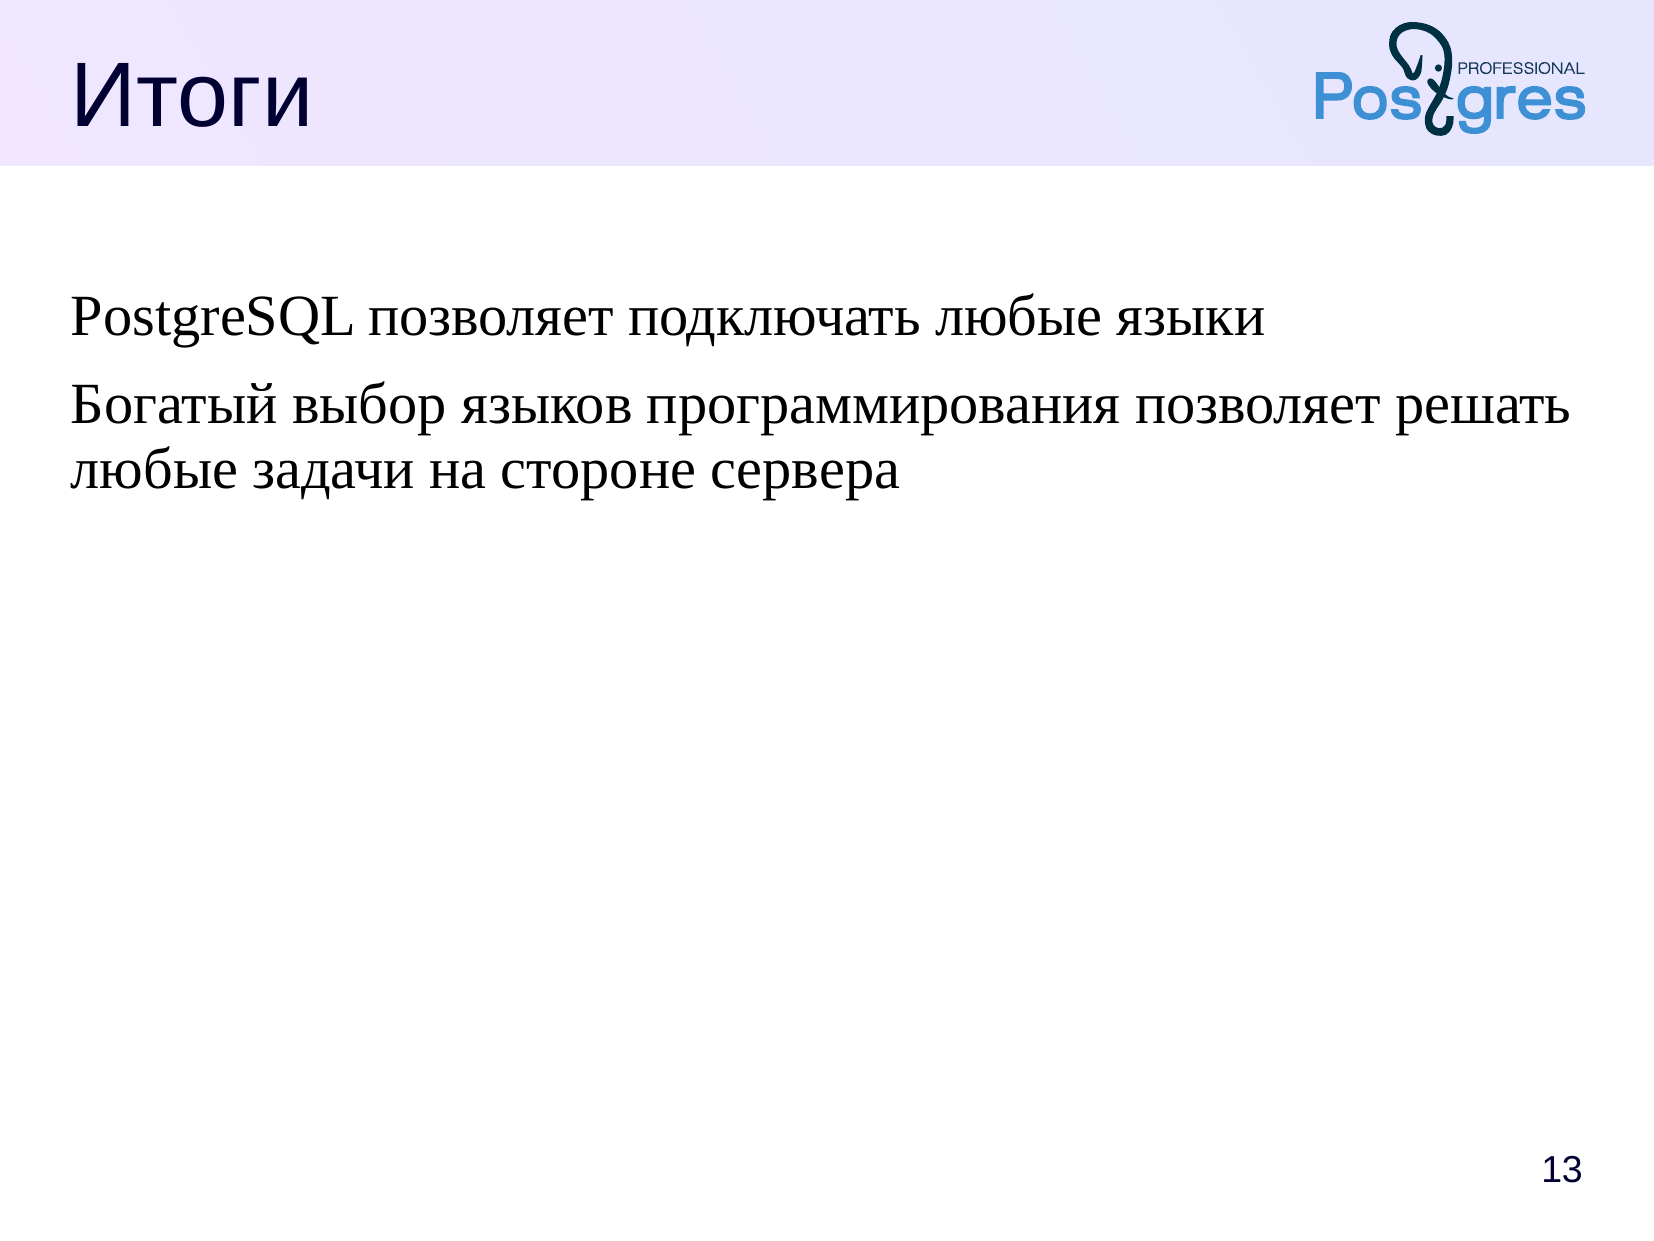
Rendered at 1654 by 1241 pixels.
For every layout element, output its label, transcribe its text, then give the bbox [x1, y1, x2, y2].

title Итоги [70, 43, 1241, 147]
list PostgreSQL позволяет подключать любые языки Богатый выбор языков программирования позволяет решать любые задачи на стороне сервера [70, 283, 1583, 1134]
